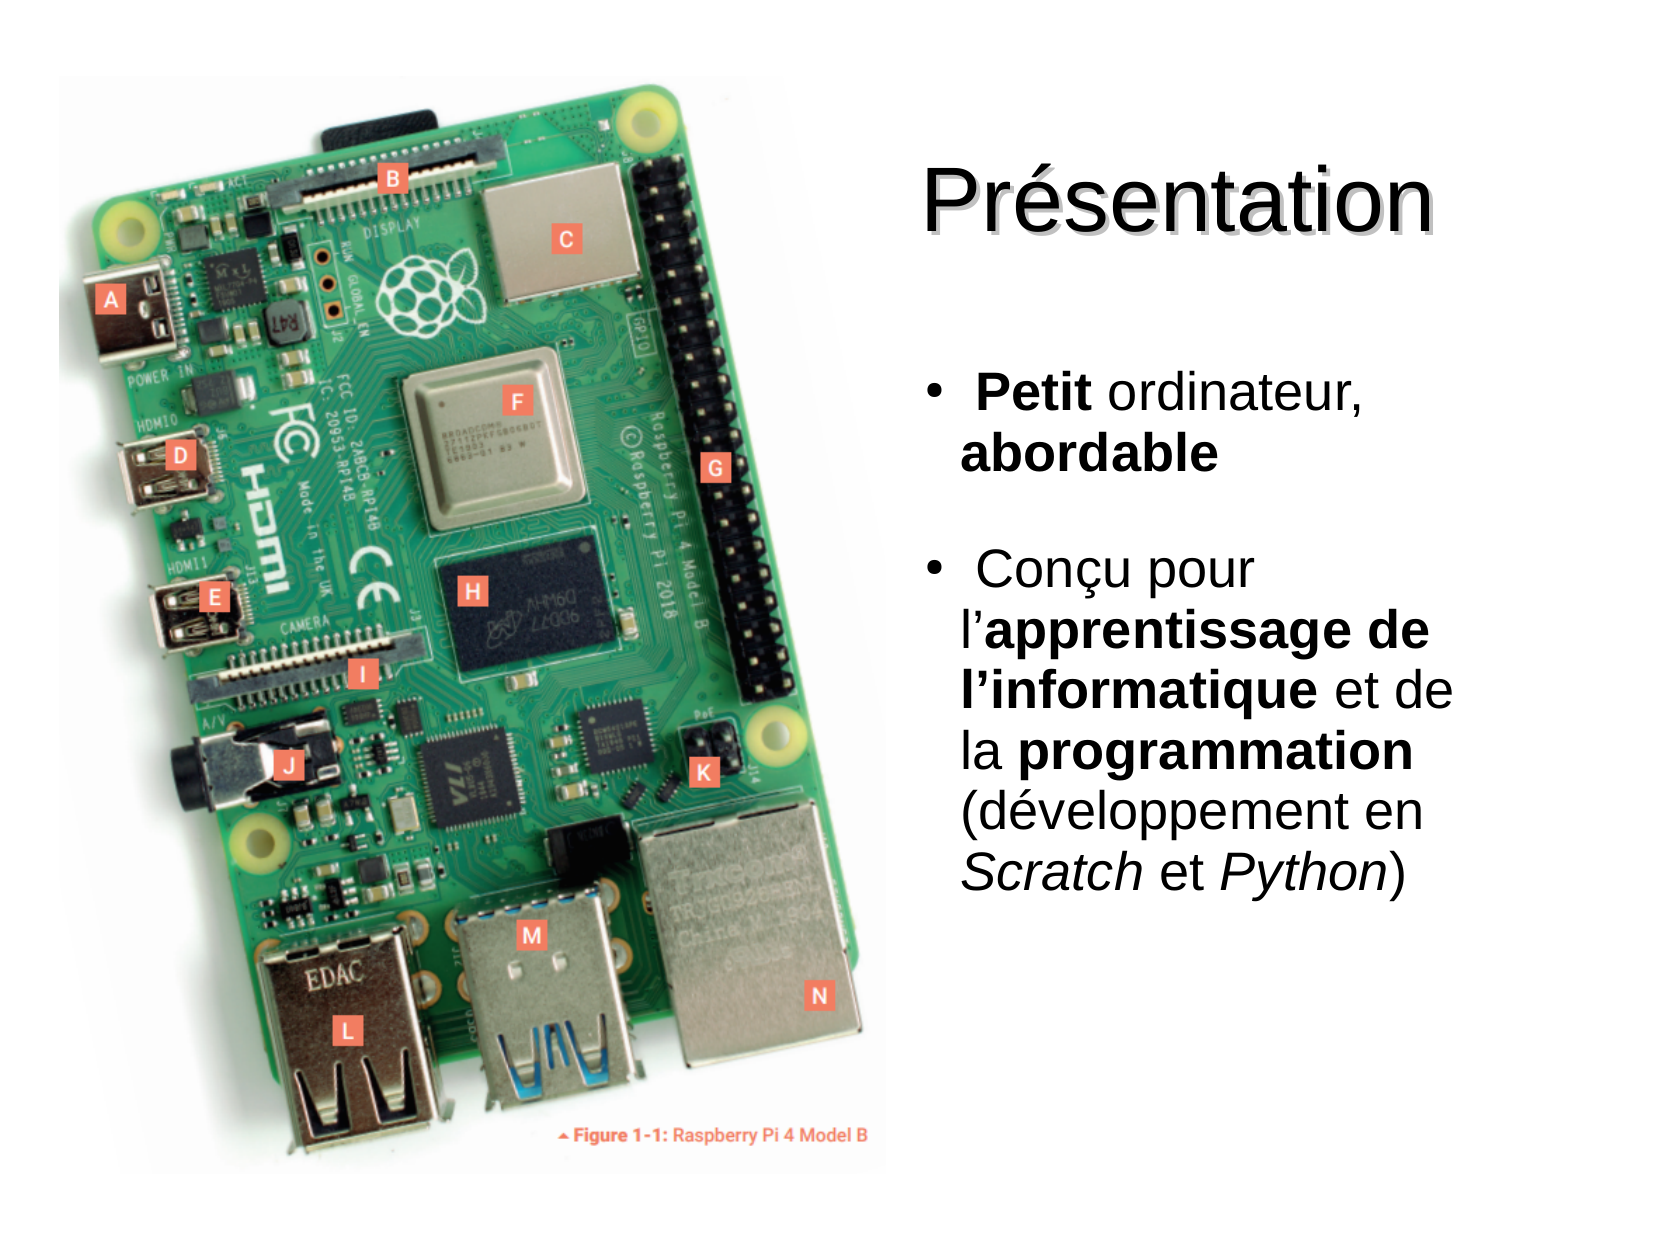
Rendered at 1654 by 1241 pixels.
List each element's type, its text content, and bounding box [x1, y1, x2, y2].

title Présentation [850, 45, 1506, 355]
picture [59, 76, 886, 1174]
text_box Petit ordinateur, abordable Conçu pour l’apprentissage de l’informatique et de la programmation (développement en Scratch et Python) [910, 354, 1477, 910]
